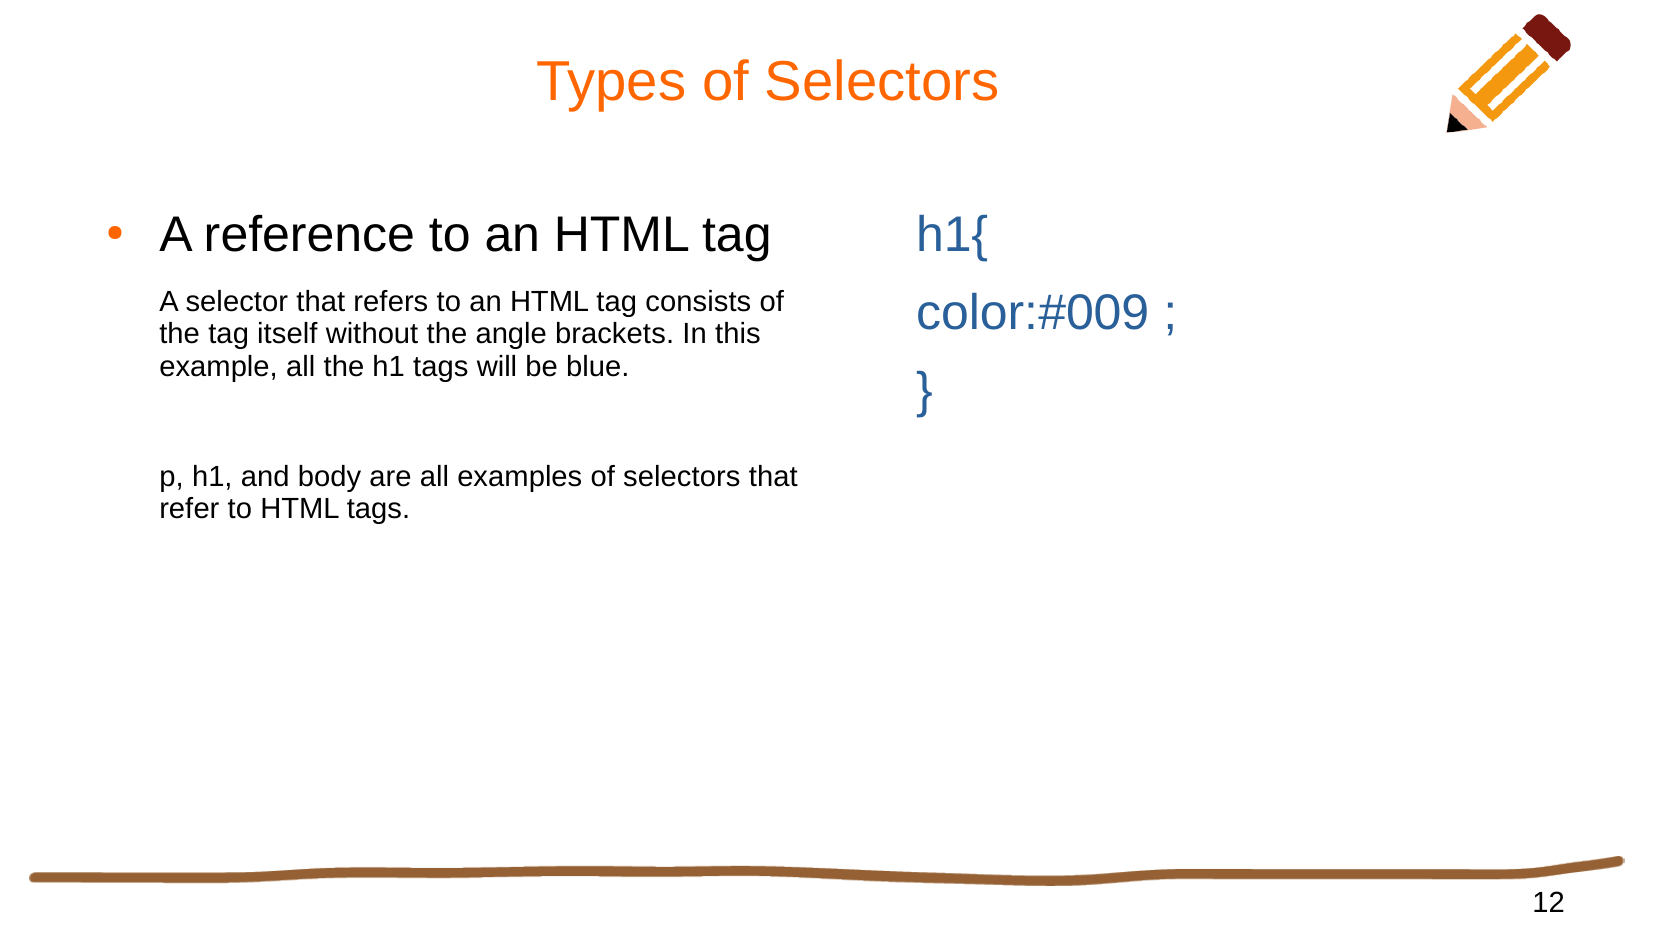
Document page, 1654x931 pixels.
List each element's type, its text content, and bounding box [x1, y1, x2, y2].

list A reference to an HTML tag A selector that refers to an HTML tag consists of the tag itself without the angle brackets. In this example, all the h1 tags will be blue. p, h1, and body are all examples of selectors that refer to HTML tags. [88, 206, 809, 857]
list h1{ color:#009 ; } [845, 206, 1566, 857]
picture [29, 856, 1625, 886]
picture [1446, 14, 1571, 133]
title Types of Selectors [88, 29, 1447, 133]
